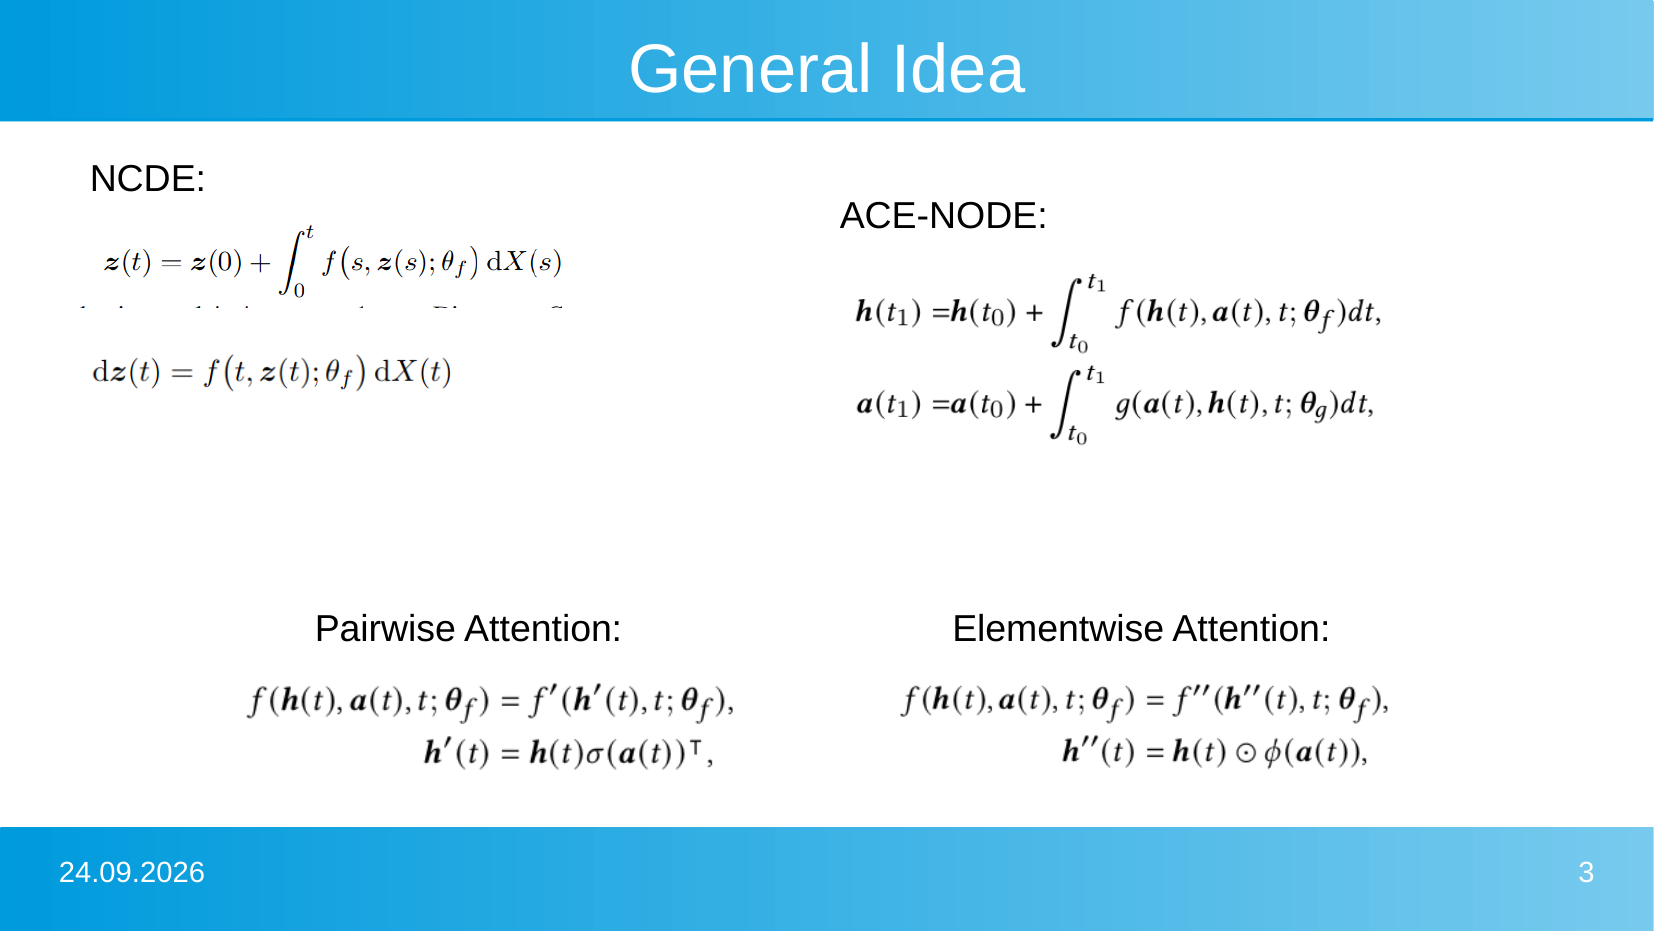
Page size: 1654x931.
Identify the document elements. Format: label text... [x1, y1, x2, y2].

text_box Pairwise Attention: [300, 600, 713, 657]
picture [75, 224, 563, 308]
title General Idea [59, 29, 1595, 108]
picture [866, 674, 1426, 788]
text_box Elementwise Attention: [937, 600, 1388, 657]
text_box ACE-NODE: [825, 187, 1126, 245]
picture [225, 674, 741, 788]
picture [825, 262, 1426, 454]
text_box NCDE: [75, 150, 526, 207]
picture [75, 337, 451, 409]
